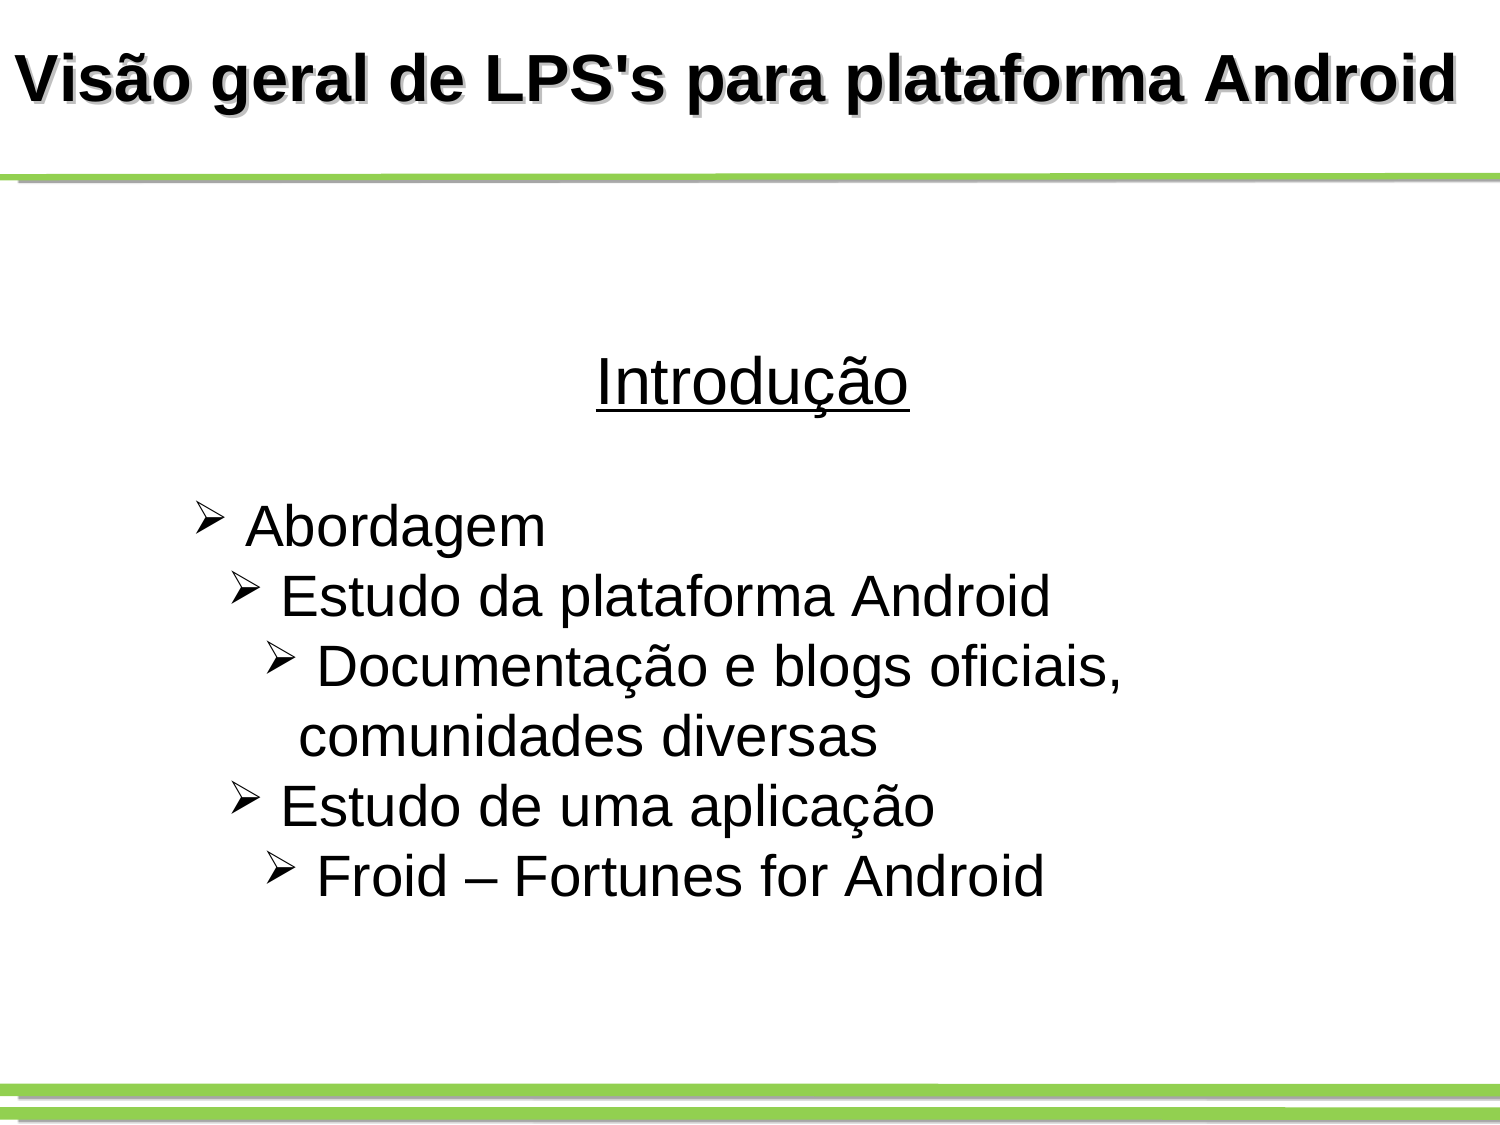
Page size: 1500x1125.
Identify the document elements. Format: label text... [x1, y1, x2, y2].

text_box Introdução Abordagem Estudo da plataforma Android Documentação e blogs oficiais, comunidades diversas Estudo de uma aplicação Froid – Fortunes for Android [177, 330, 1329, 916]
text_box Visão geral de LPS's para plataforma Android [0, 0, 1500, 178]
